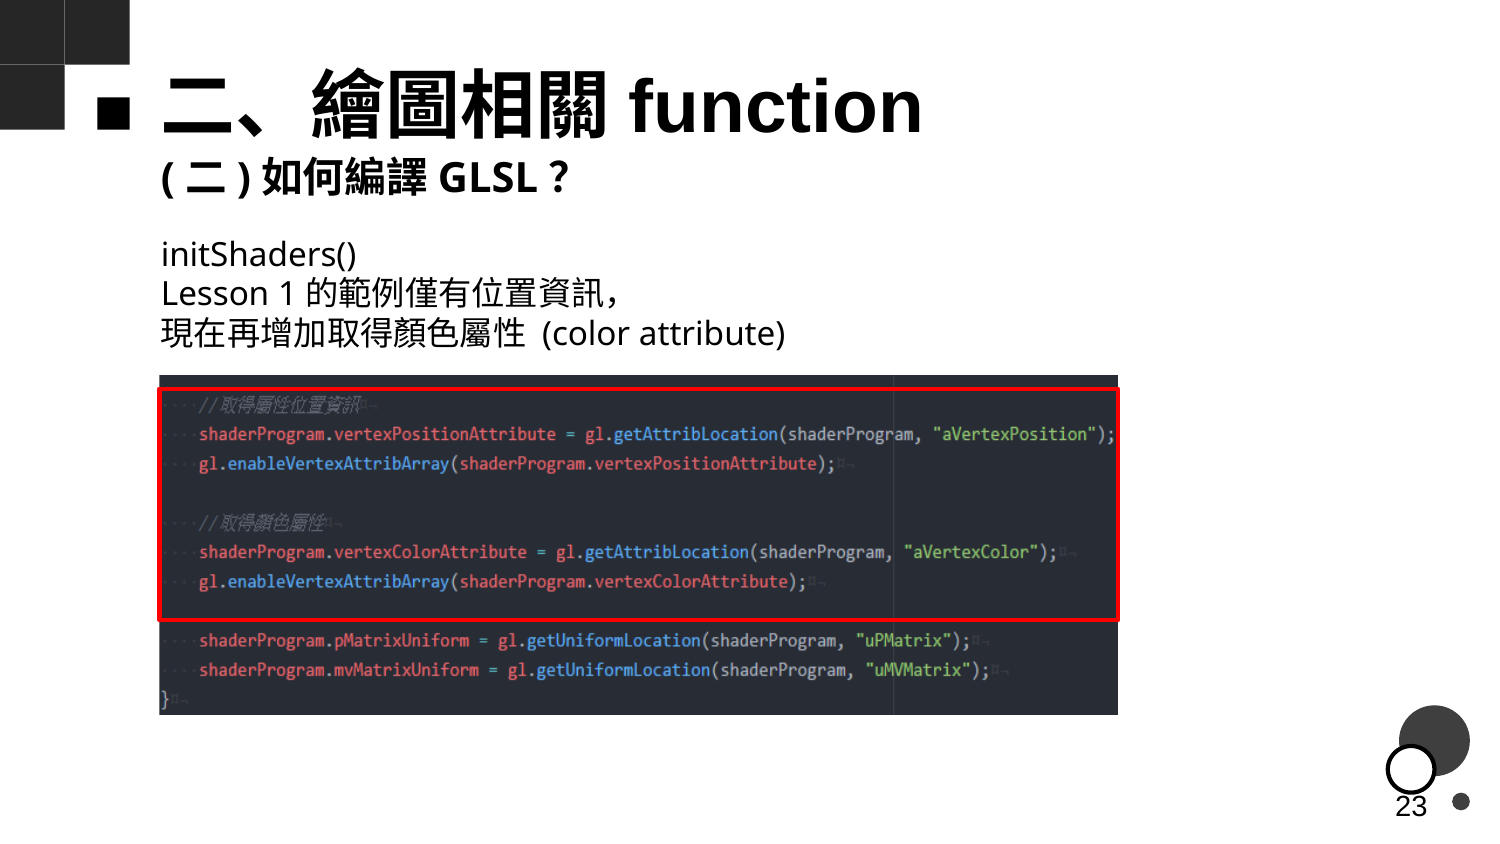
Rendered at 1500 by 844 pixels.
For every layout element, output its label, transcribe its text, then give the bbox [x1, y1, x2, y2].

text_box [0, 0, 130, 130]
text_box (二)如何編譯GLSL？ [145, 143, 683, 210]
picture [162, 391, 1116, 618]
text_box [1387, 705, 1470, 782]
slide_number <number> [1092, 782, 1443, 827]
text_box [1452, 792, 1470, 811]
text_box initShaders() Lesson 1的範例僅有位置資訊， 現在再增加取得顏色屬性 (color attribute) [145, 225, 855, 362]
picture [159, 375, 1118, 387]
picture [159, 622, 1118, 715]
title 二、繪圖相關function [145, 32, 951, 173]
text_box [97, 97, 130, 130]
